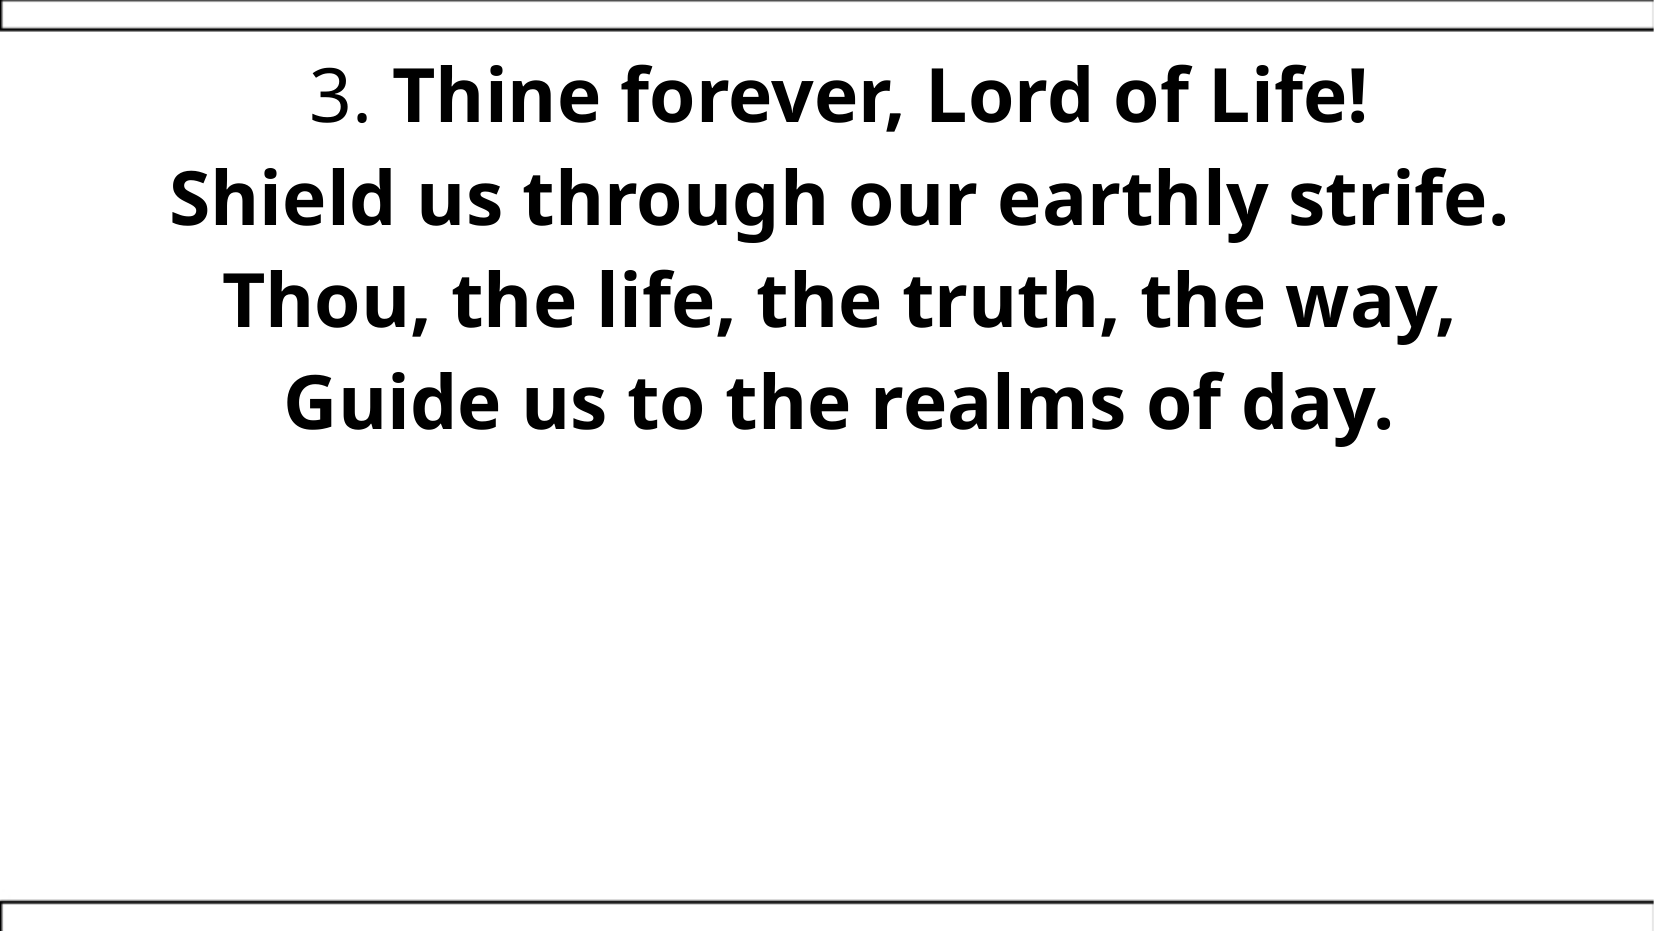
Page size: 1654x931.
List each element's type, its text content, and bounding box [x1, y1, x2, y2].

text_box 3. Thine forever, Lord of Life! Shield us through our earthly strife. Thou, the life, the truth, the way, Guide us to the realms of day. [120, 35, 1561, 450]
picture [0, 0, 1654, 931]
